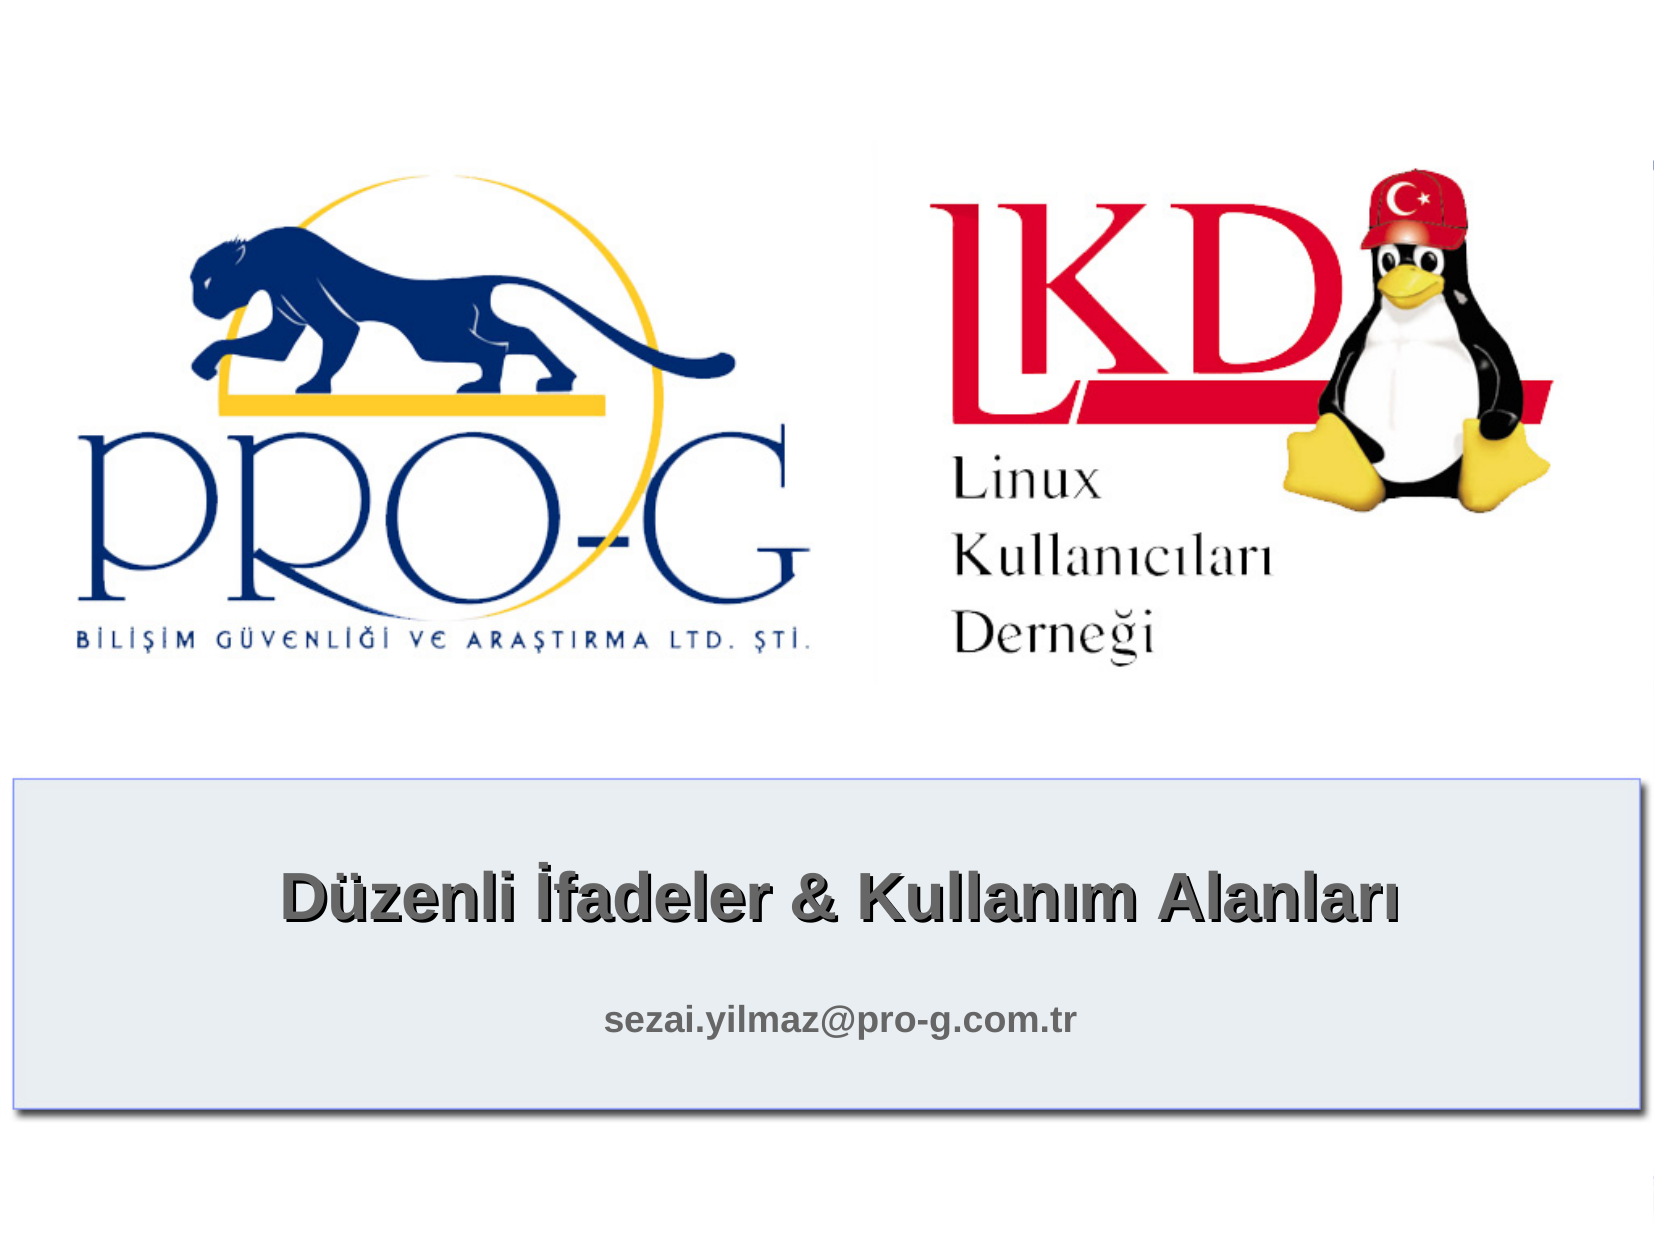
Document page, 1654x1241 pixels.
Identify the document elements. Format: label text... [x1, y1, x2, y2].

picture [0, 0, 1654, 1241]
subtitle Düzenli İfadeler & Kullanım Alanları sezai.yilmaz@pro-g.com.tr [116, 800, 1529, 1141]
